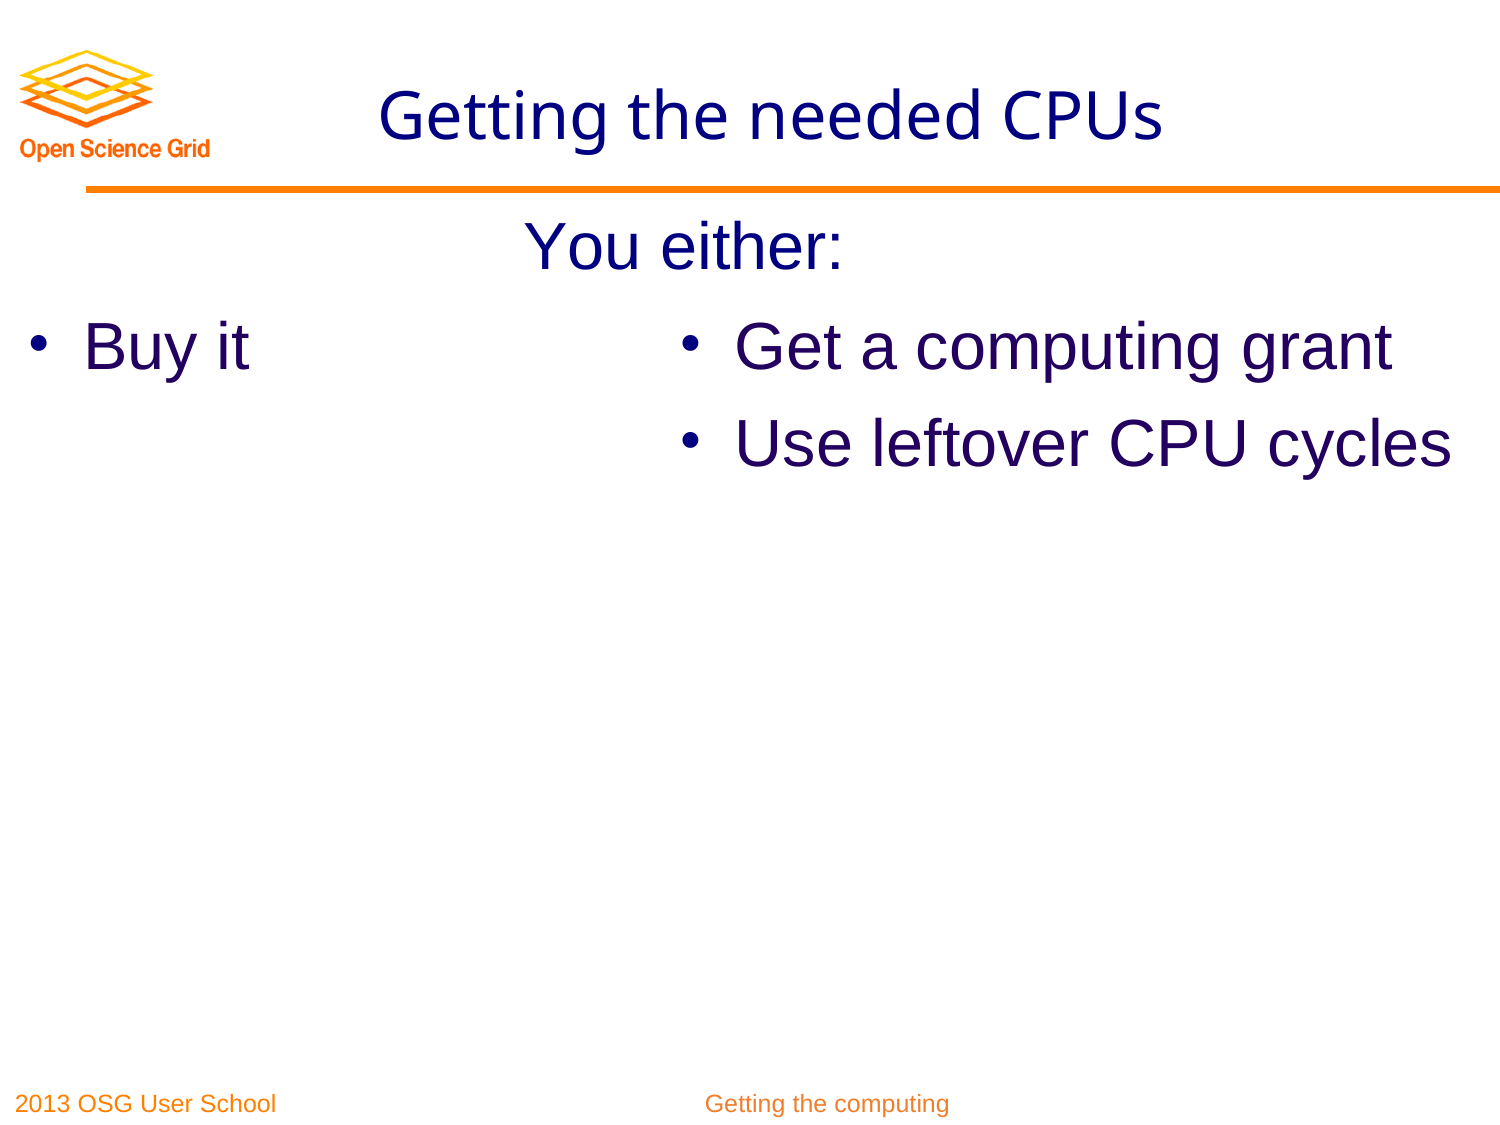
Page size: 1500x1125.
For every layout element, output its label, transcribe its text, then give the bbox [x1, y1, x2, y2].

picture [0, 27, 201, 179]
title Getting the needed CPUs [201, 11, 1342, 215]
list Buy it [12, 295, 663, 1039]
text_box You either: [508, 195, 862, 291]
list Get a computing grant Use leftover CPU cycles [663, 295, 1487, 1039]
